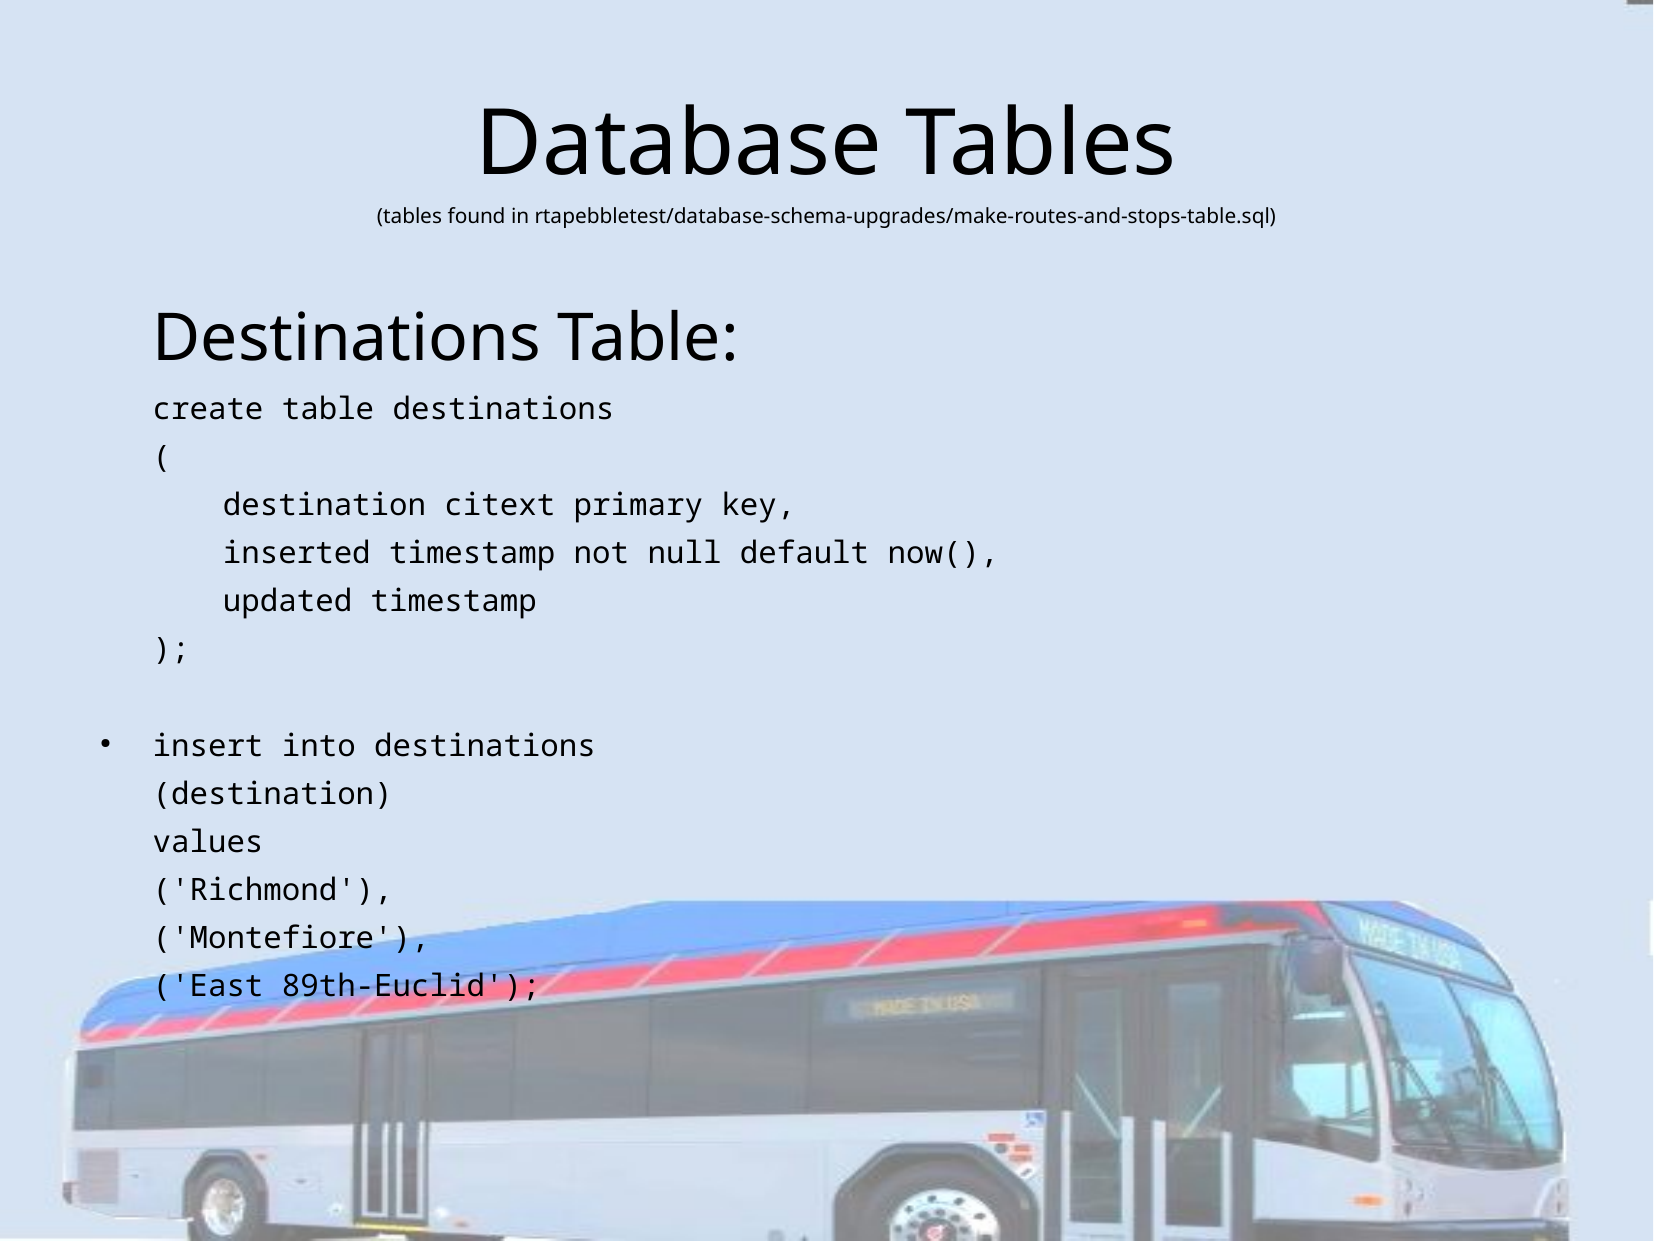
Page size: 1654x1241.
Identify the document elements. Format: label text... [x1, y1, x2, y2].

title Database Tables (tables found in rtapebbletest/database-schema-upgrades/make-routes-and-stops-table.sql) [82, 49, 1571, 257]
list Destinations Table: create table destinations ( destination citext primary key, inserted timestamp not null default now(), updated timestamp ); insert into destinations (destination) values ('Richmond'), ('Montefiore'), ('East 89th-Euclid'); [82, 290, 1571, 1010]
picture [0, 0, 1654, 1241]
